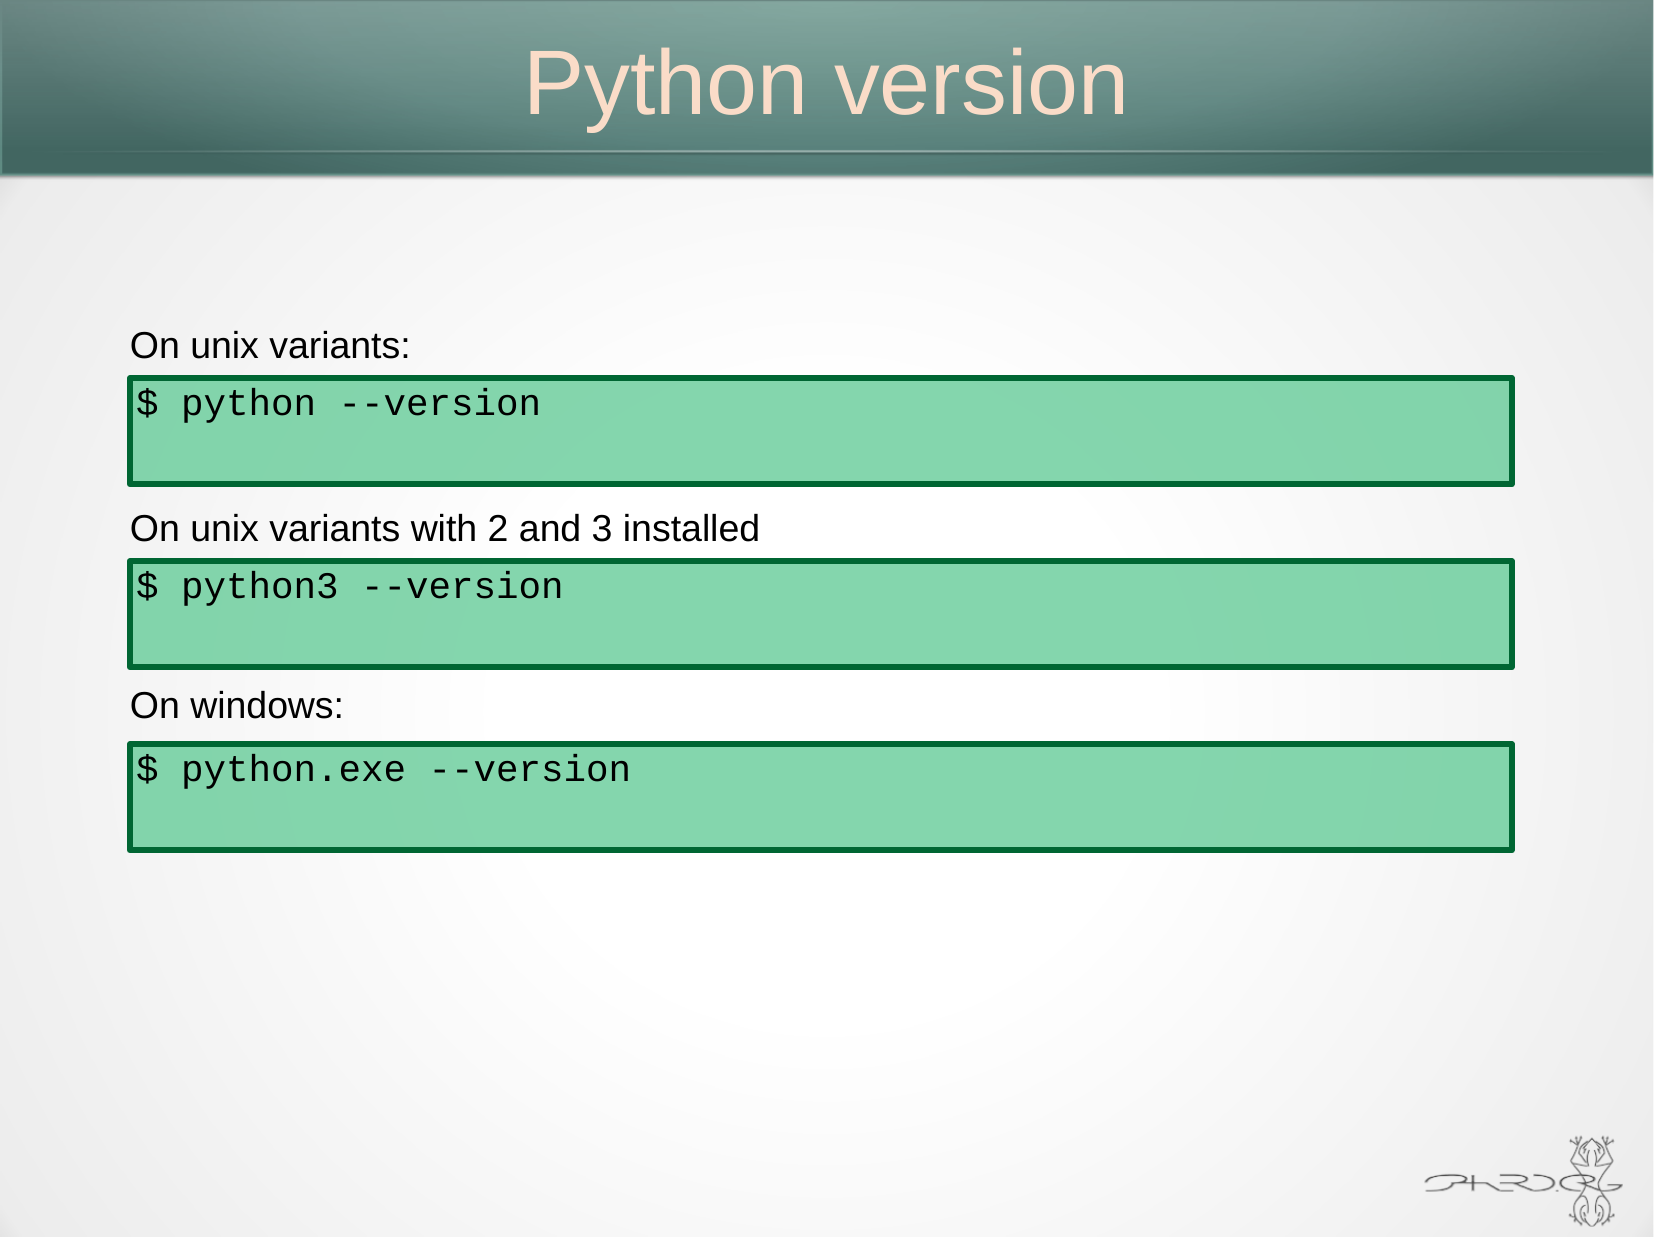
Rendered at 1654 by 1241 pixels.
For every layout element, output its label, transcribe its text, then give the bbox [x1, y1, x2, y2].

text_box $ python.exe --version [129, 744, 1512, 851]
picture [0, 0, 1654, 1237]
text_box On unix variants with 2 and 3 installed [129, 507, 761, 550]
title [82, 11, 1571, 154]
text_box On windows: [129, 685, 345, 728]
text_box $ python3 --version [129, 561, 1512, 668]
text_box $ python --version [129, 377, 1512, 485]
text_box On unix variants: [129, 324, 412, 367]
